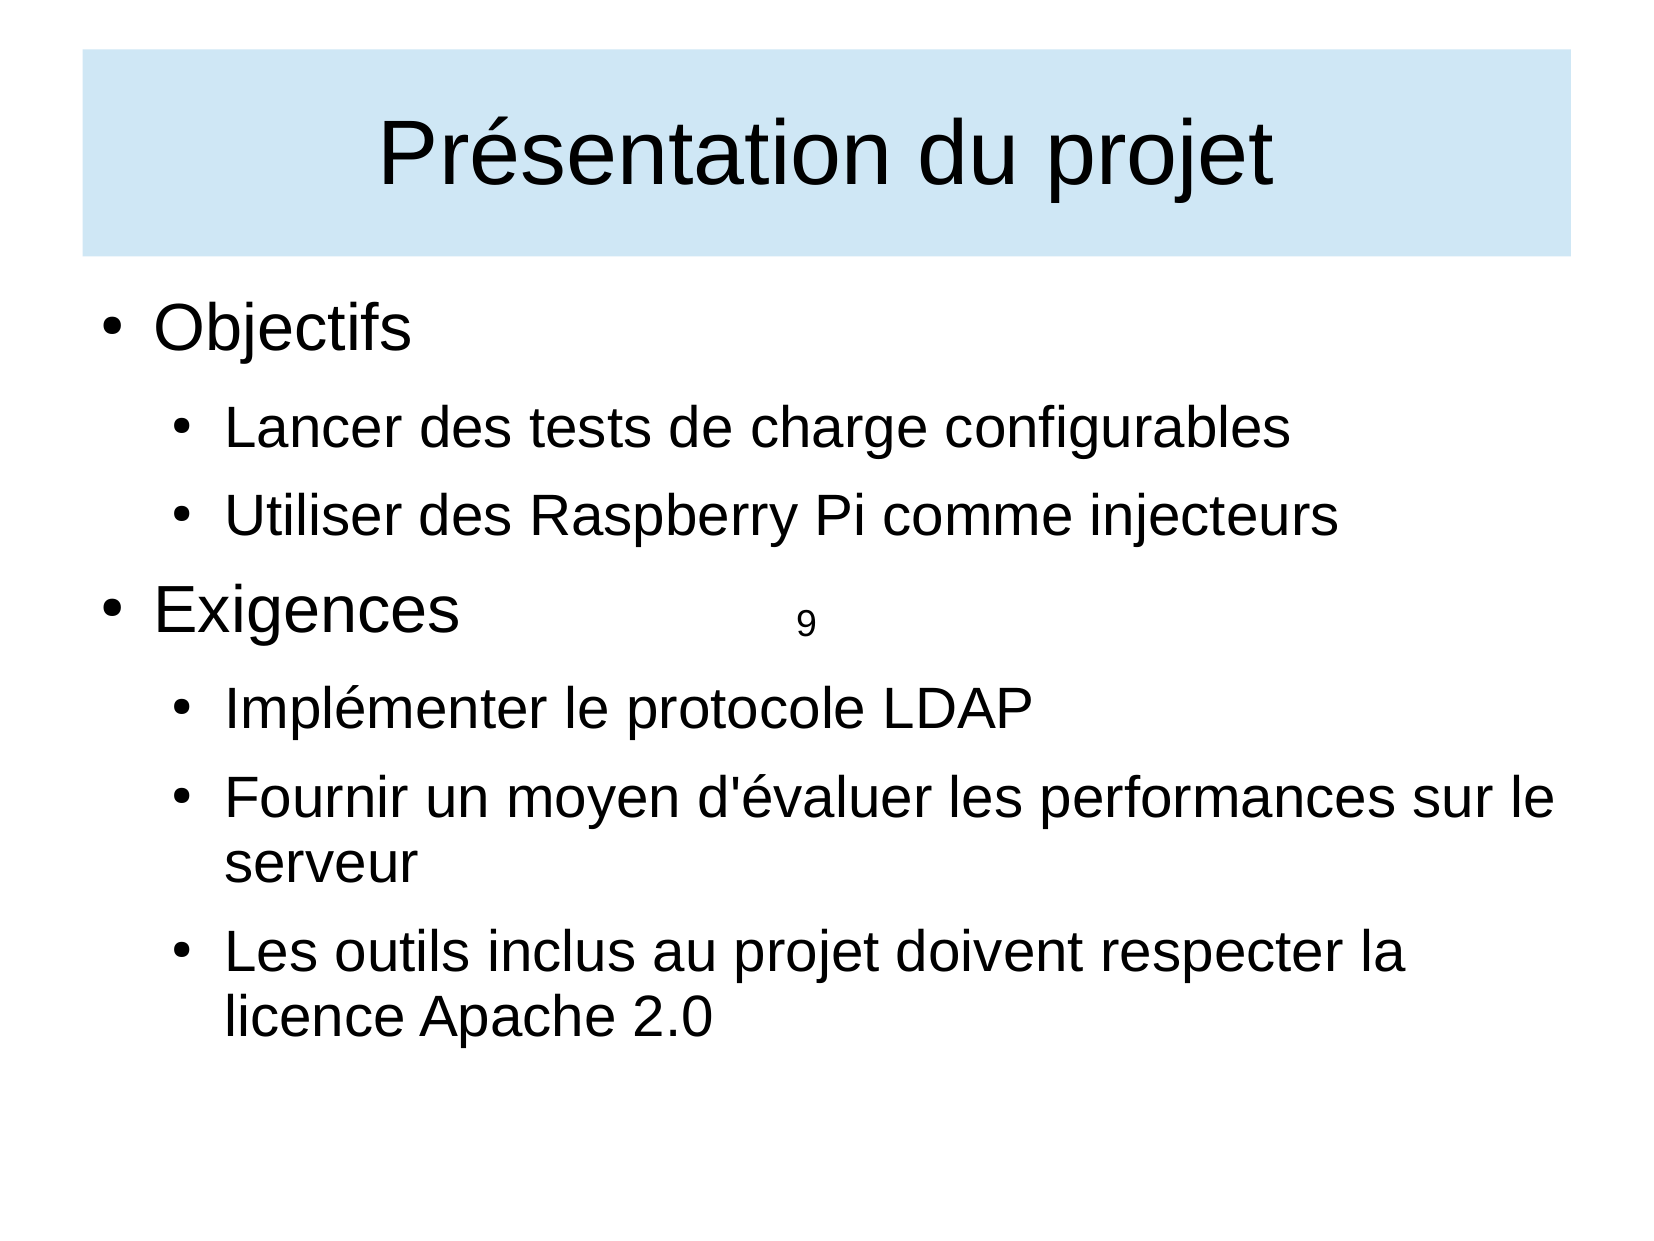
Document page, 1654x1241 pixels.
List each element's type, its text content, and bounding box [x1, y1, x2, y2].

list Objectifs Lancer des tests de charge configurables Utiliser des Raspberry Pi comme injecteurs Exigences Implémenter le protocole LDAP Fournir un moyen d'évaluer les performances sur le serveur Les outils inclus au projet doivent respecter la licence Apache 2.0 [82, 290, 1571, 1047]
text_box 9 [781, 595, 887, 667]
title Présentation du projet [82, 49, 1571, 257]
